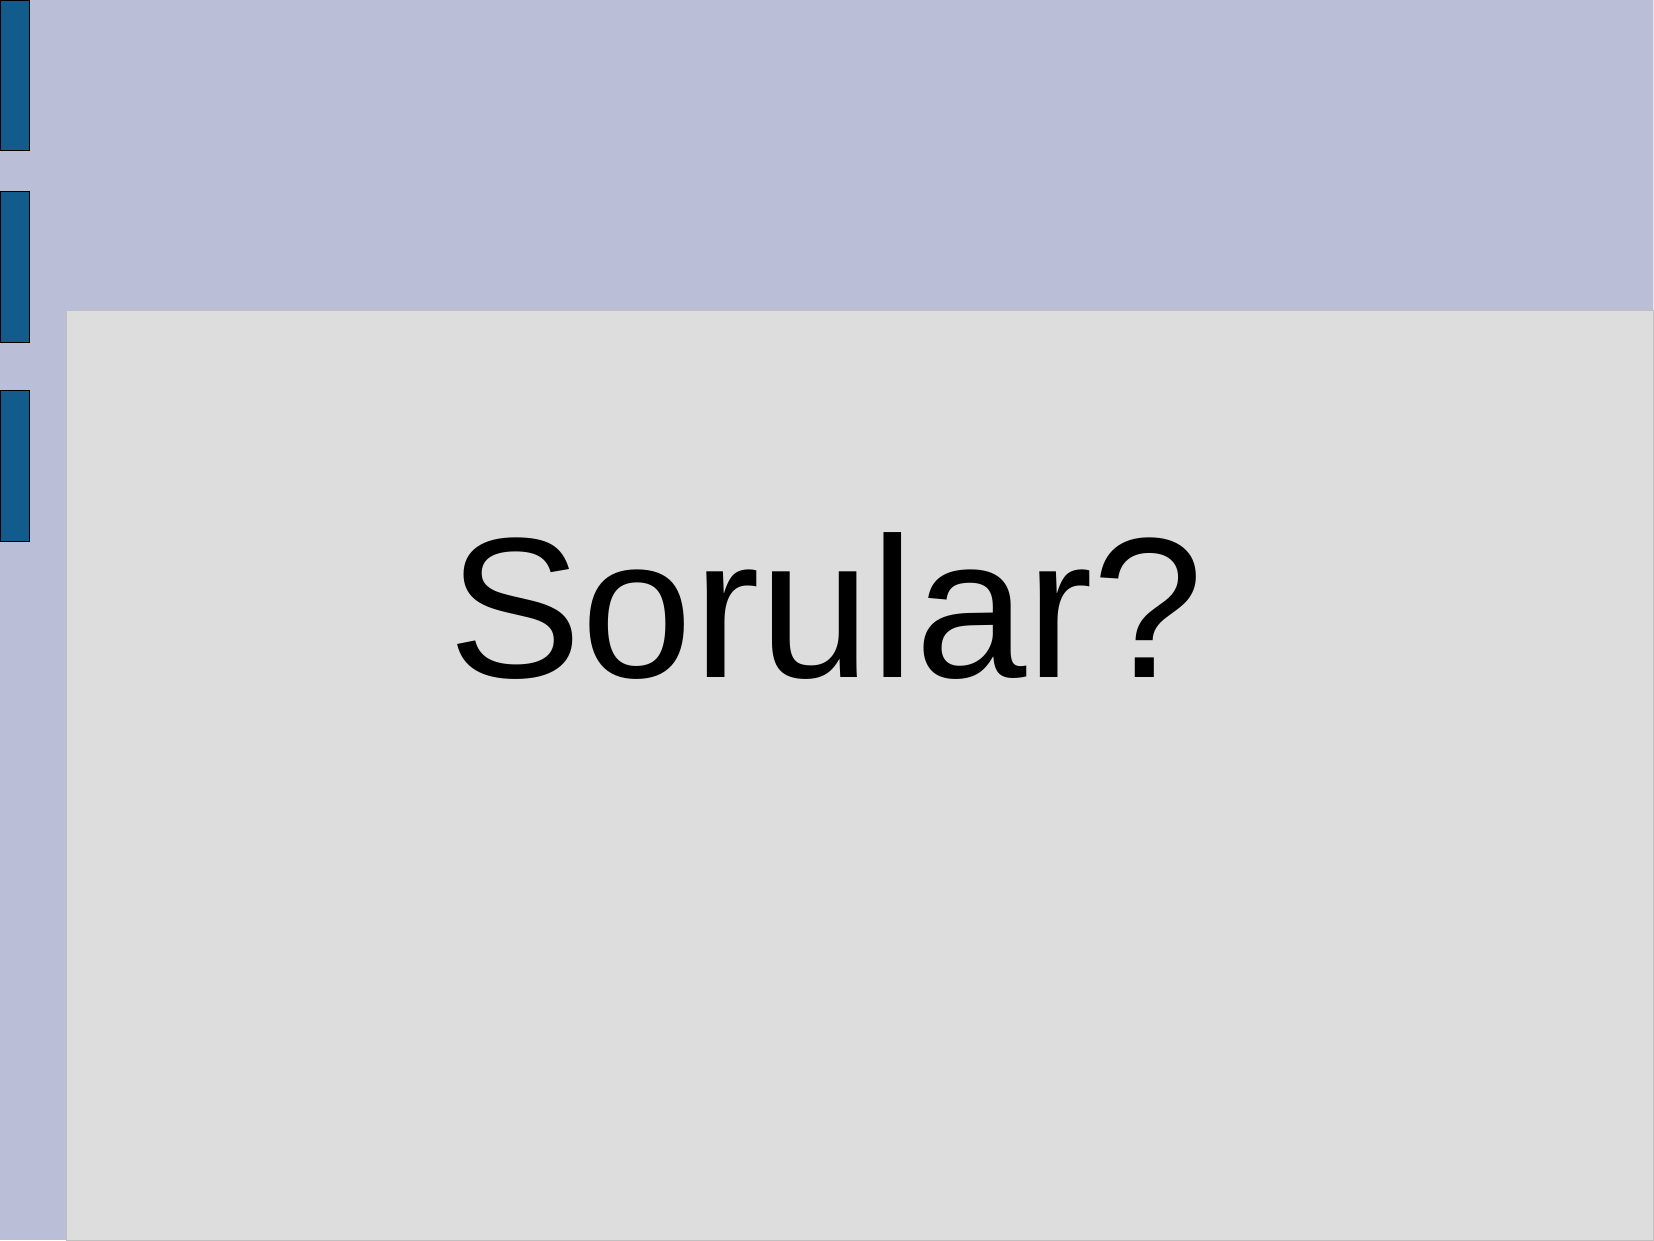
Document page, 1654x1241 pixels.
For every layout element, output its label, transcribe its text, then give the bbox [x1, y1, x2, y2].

text_box Sorular? [448, 496, 1205, 744]
